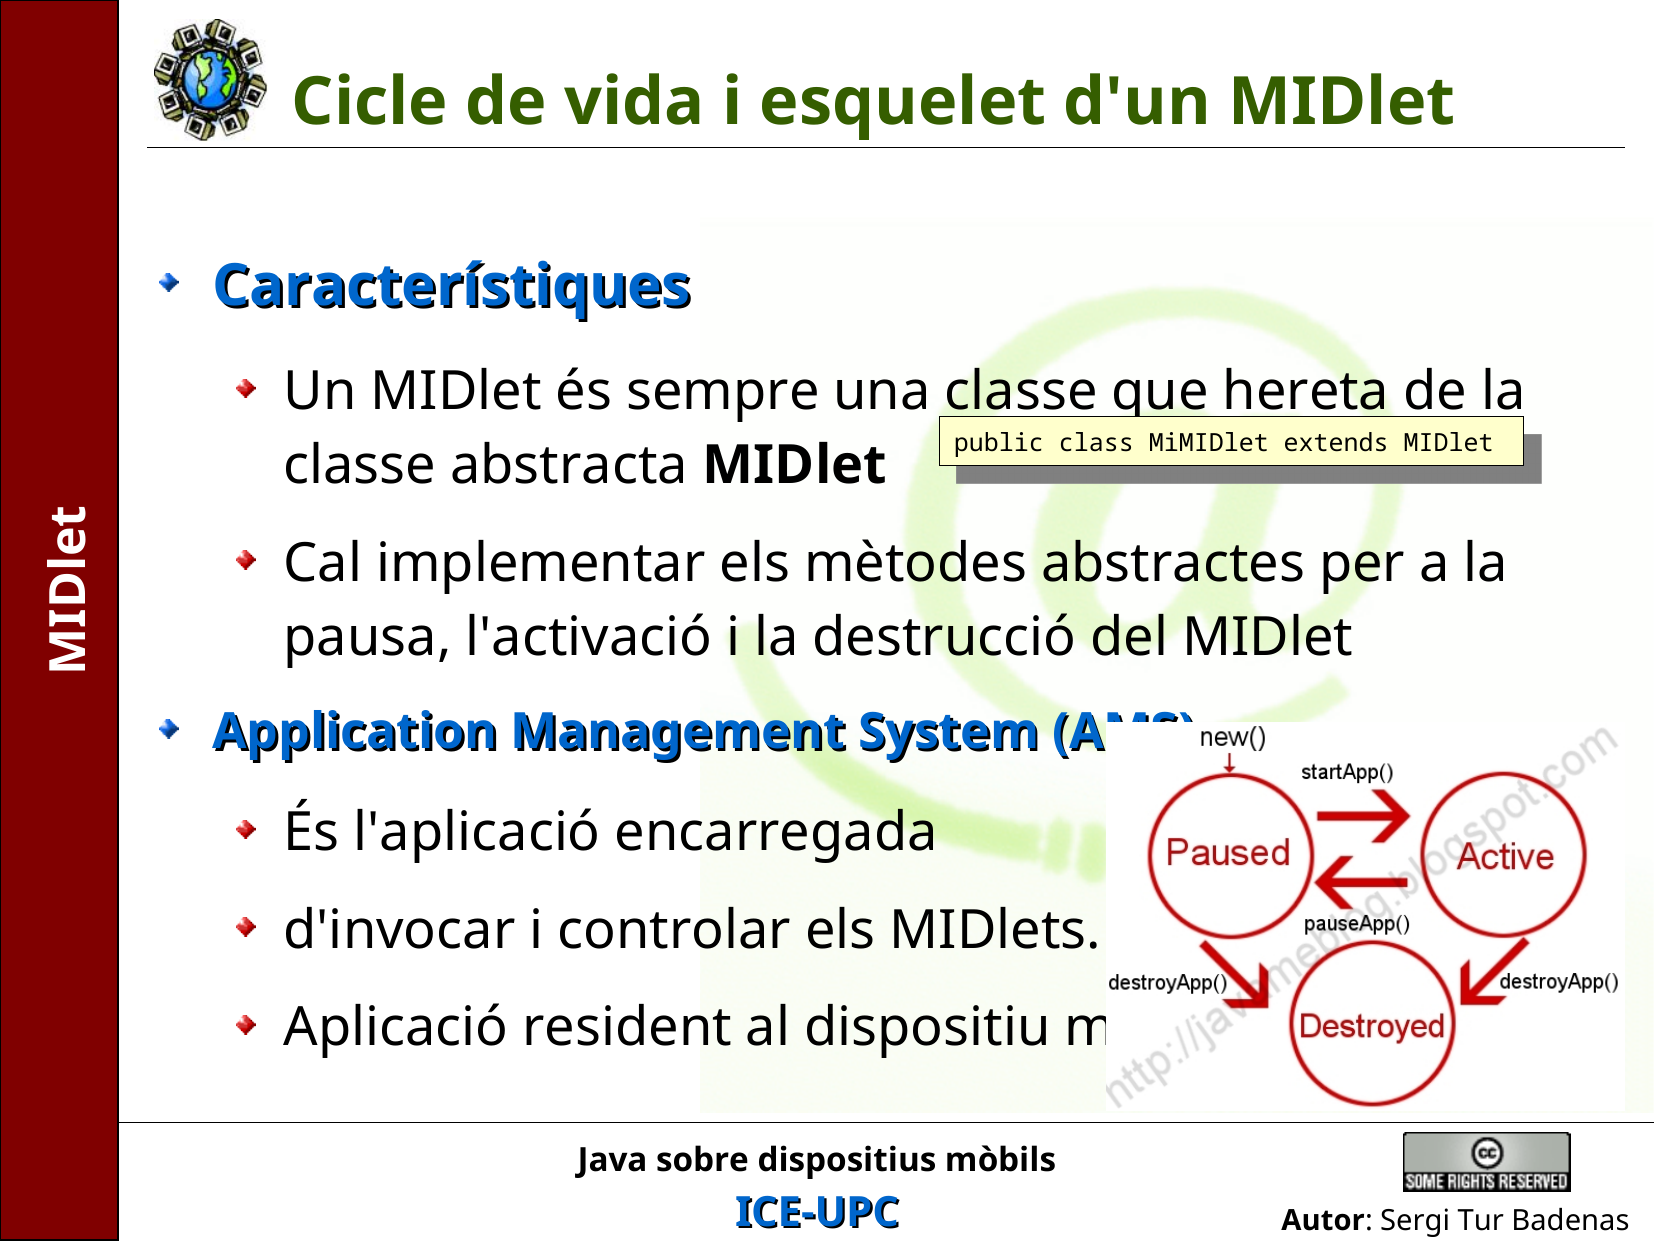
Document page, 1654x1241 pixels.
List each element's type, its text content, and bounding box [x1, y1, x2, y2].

text_box public class MiMIDlet extends MIDlet [939, 416, 1524, 462]
title Cicle de vida i esquelet d'un MIDlet [129, 56, 1619, 141]
list Característiques Un MIDlet és sempre una classe que hereta de la classe abstracta MIDlet Cal implementar els mètodes abstractes per a la pausa, l'activació i la destrucció del MIDlet Application Management System (AMS) És l'aplicació encarregada d'invocar i controlar els MIDlets. Aplicació resident al dispositiu mòbil [141, 242, 1630, 1078]
picture [1403, 1132, 1571, 1192]
picture [154, 19, 268, 56]
picture [700, 217, 1654, 1113]
